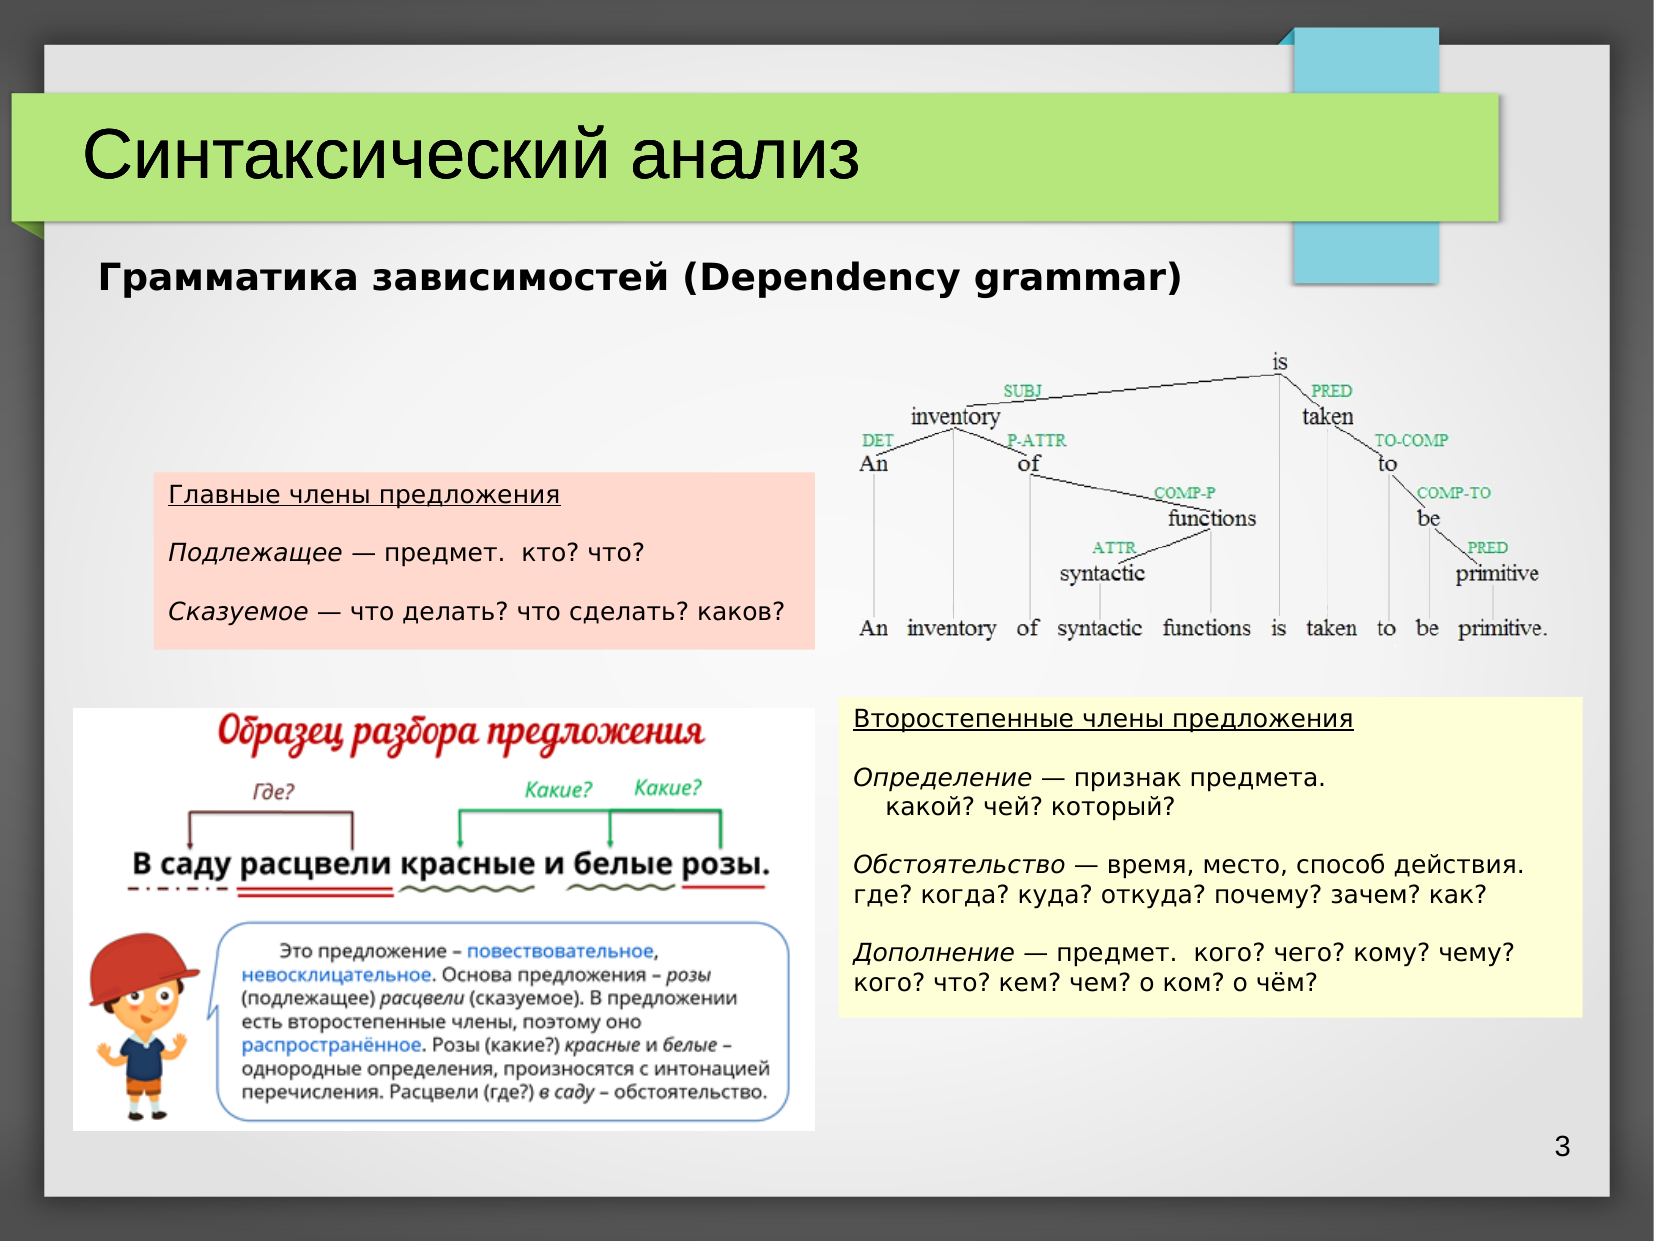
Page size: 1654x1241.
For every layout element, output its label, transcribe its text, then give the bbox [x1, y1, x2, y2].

text_box Главные члены предложения Подлежащее — предмет. кто? что? Сказуемое — что делать? что сделать? каков? [153, 472, 815, 650]
text_box Второстепенные члены предложения Определение — признак предмета. какой? чей? который? Обстоятельство — время, место, способ действия. где? когда? куда? откуда? почему? зачем? как? Дополнение — предмет. кого? чего? кому? чему? кого? что? кем? чем? о ком? о чём? [838, 696, 1583, 1018]
text_box Грамматика зависимостей (Dependency grammar) [82, 248, 1288, 350]
title Синтаксический анализ [82, 114, 993, 194]
picture [0, 0, 1654, 1241]
